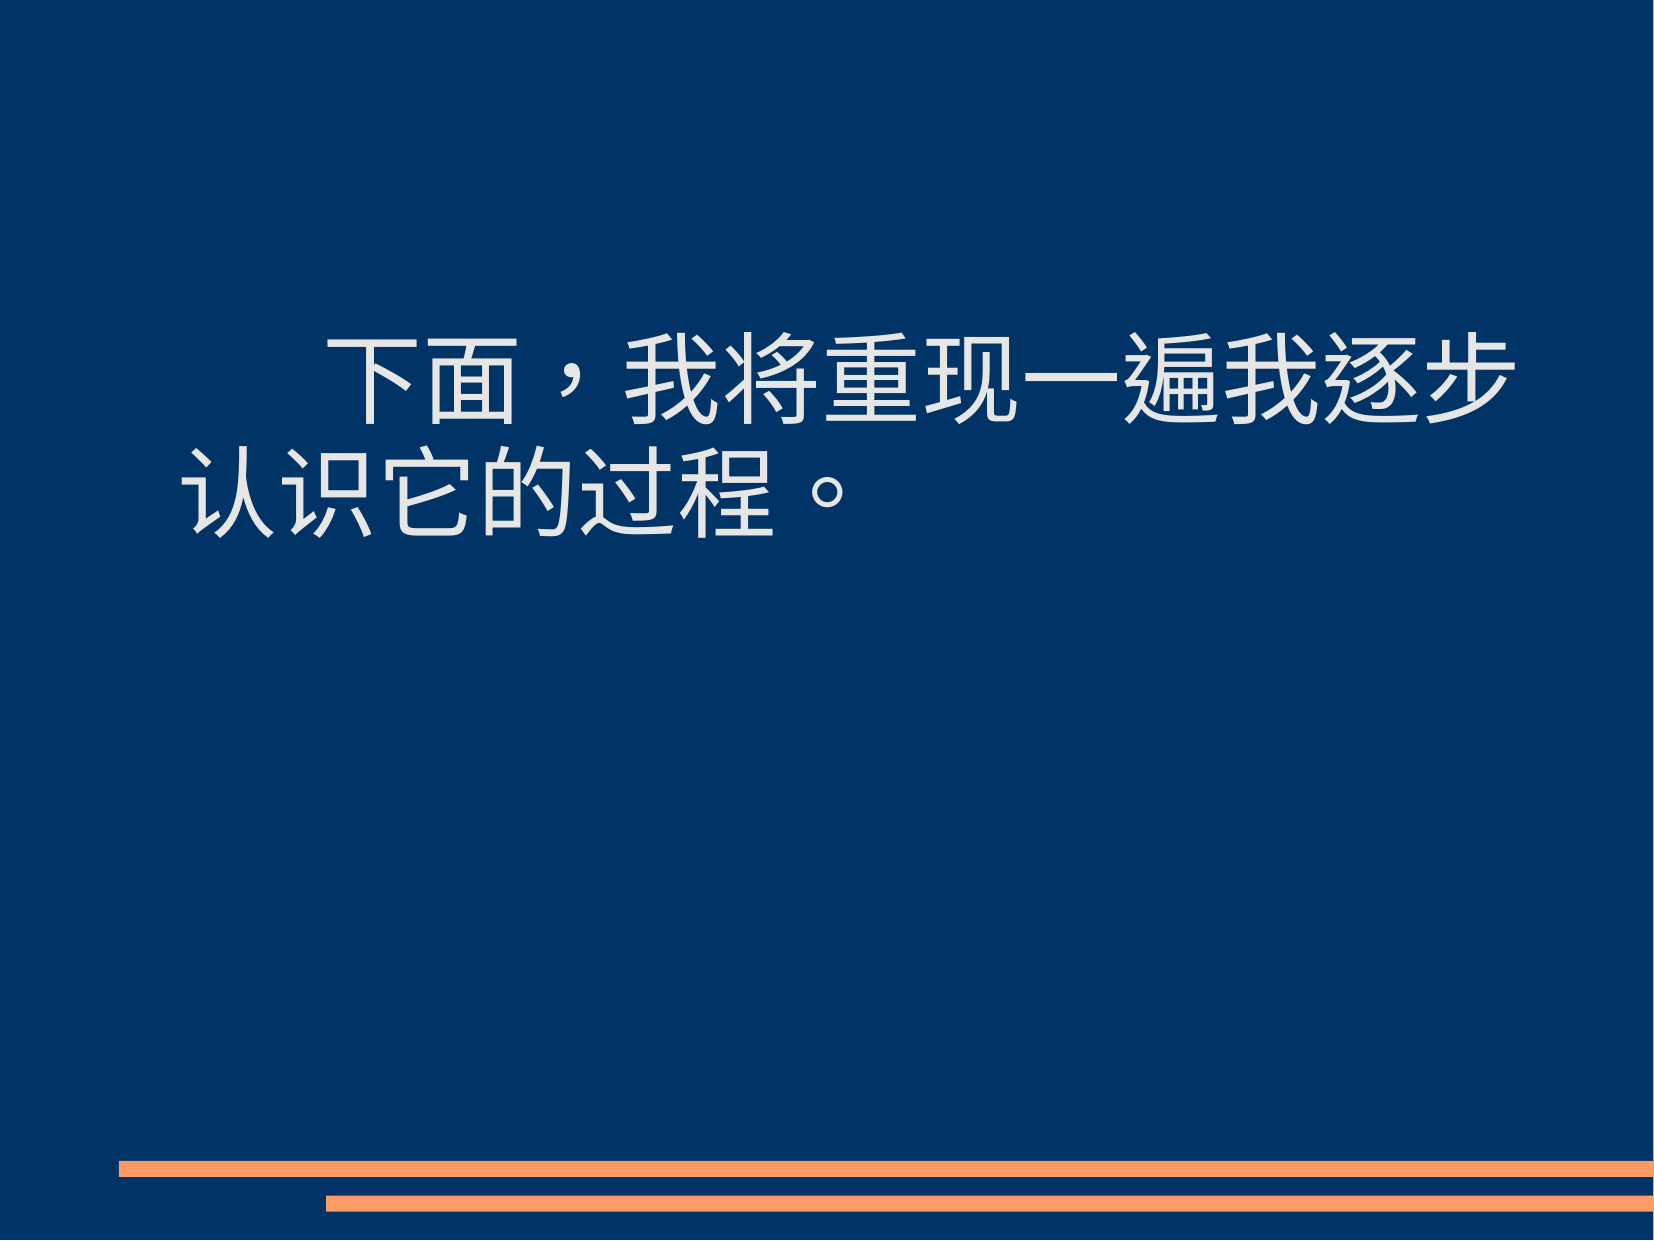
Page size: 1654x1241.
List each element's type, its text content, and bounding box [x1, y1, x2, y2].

list 下面，我将重现一遍我逐步认识它的过程。 [121, 322, 1560, 1132]
